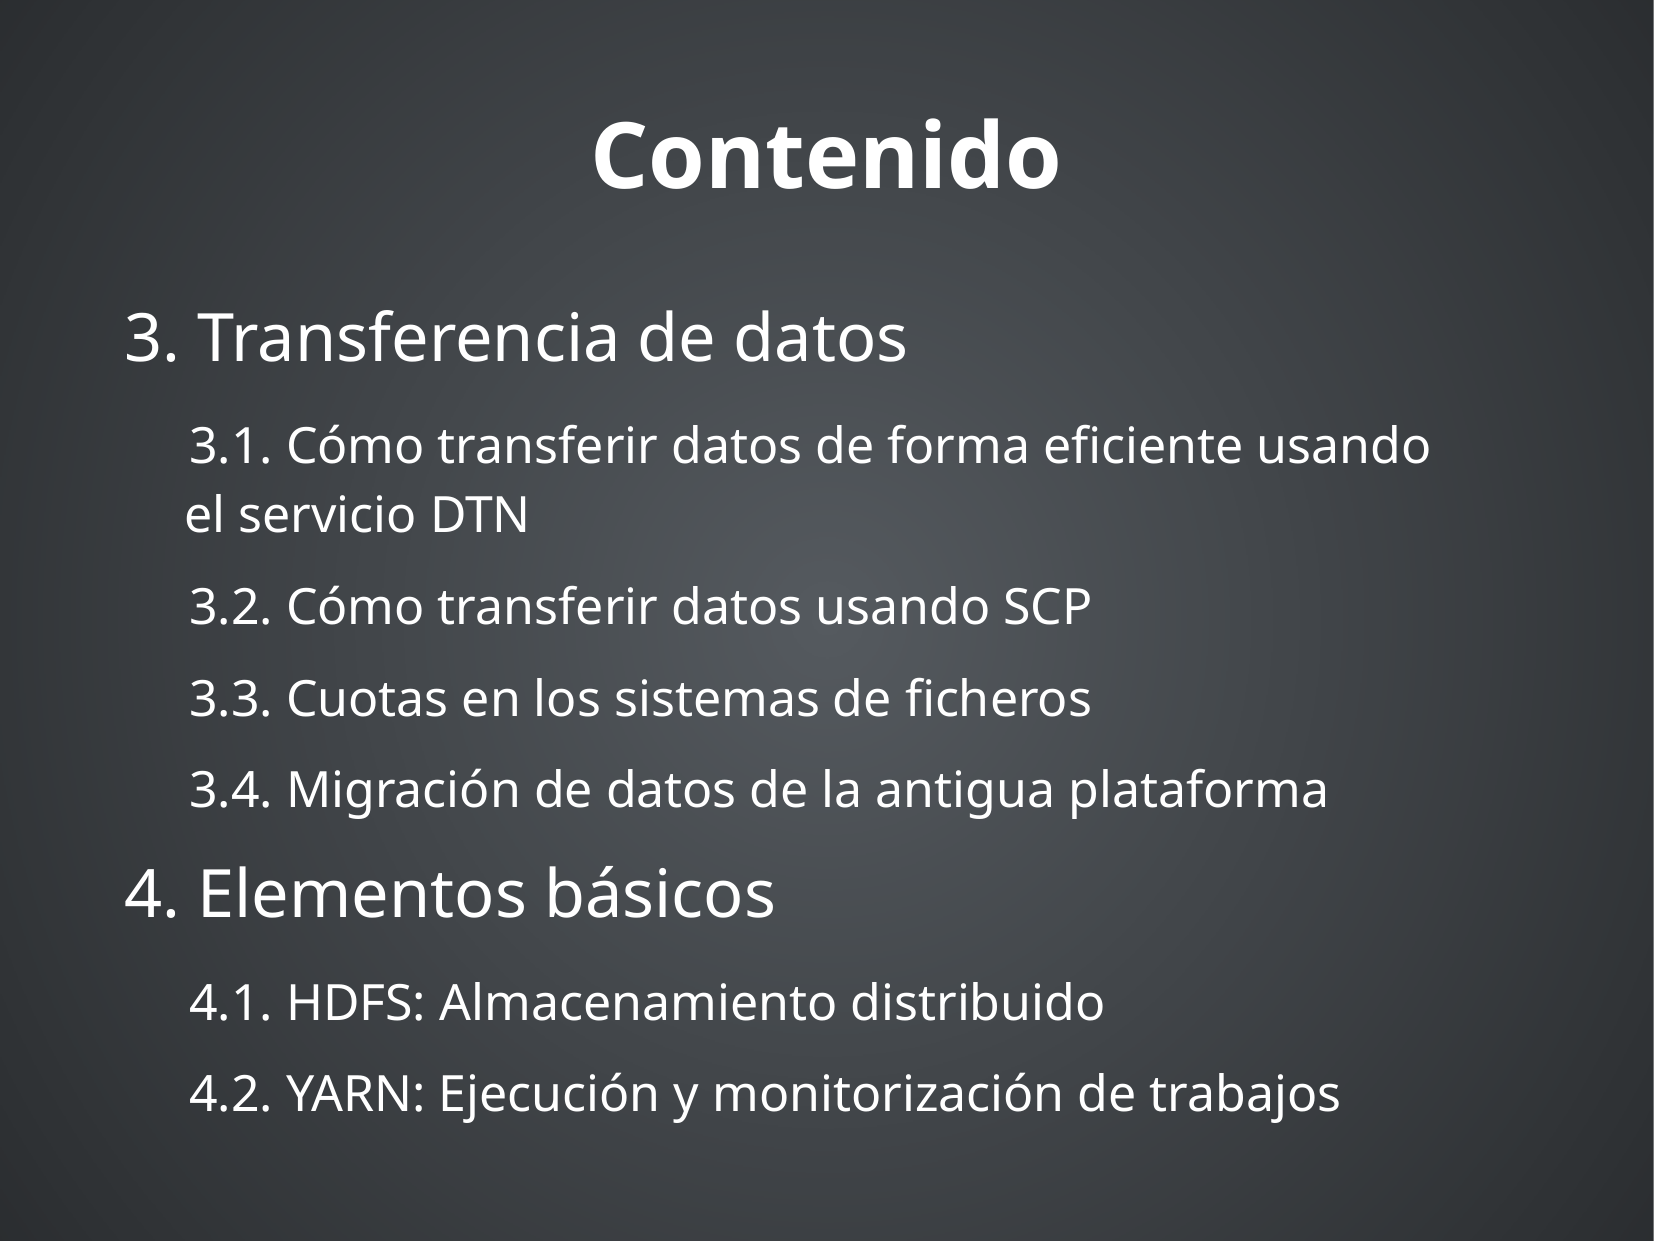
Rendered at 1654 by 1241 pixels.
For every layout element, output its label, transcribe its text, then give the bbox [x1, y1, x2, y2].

picture [0, 0, 1654, 1241]
list 3. Transferencia de datos 3.1. Cómo transferir datos de forma eficiente usando el servicio DTN 3.2. Cómo transferir datos usando SCP 3.3. Cuotas en los sistemas de ficheros 3.4. Migración de datos de la antigua plataforma 4. Elementos básicos 4.1. HDFS: Almacenamiento distribuido 4.2. YARN: Ejecución y monitorización de trabajos [82, 290, 1571, 1132]
title Contenido [82, 49, 1571, 257]
